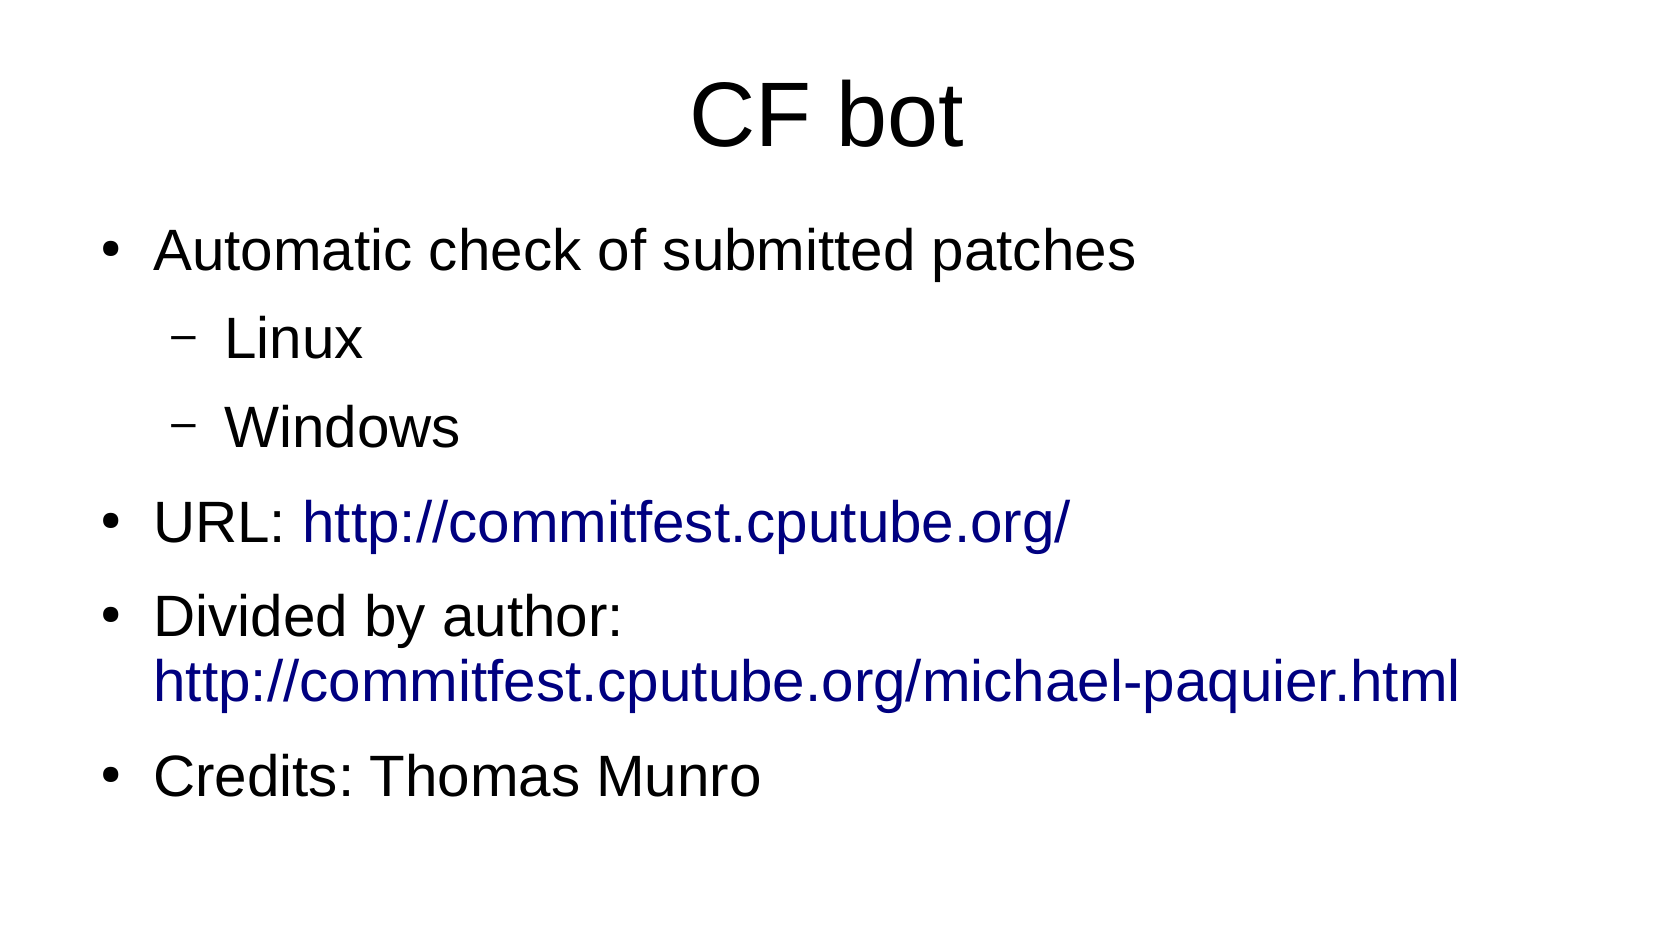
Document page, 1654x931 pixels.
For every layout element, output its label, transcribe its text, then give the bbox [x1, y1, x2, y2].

title CF bot [82, 37, 1571, 193]
list Automatic check of submitted patches Linux Windows URL: http://commitfest.cputube.org/ Divided by author: http://commitfest.cputube.org/michael-paquier.html Credits: Thomas Munro [82, 217, 1571, 811]
